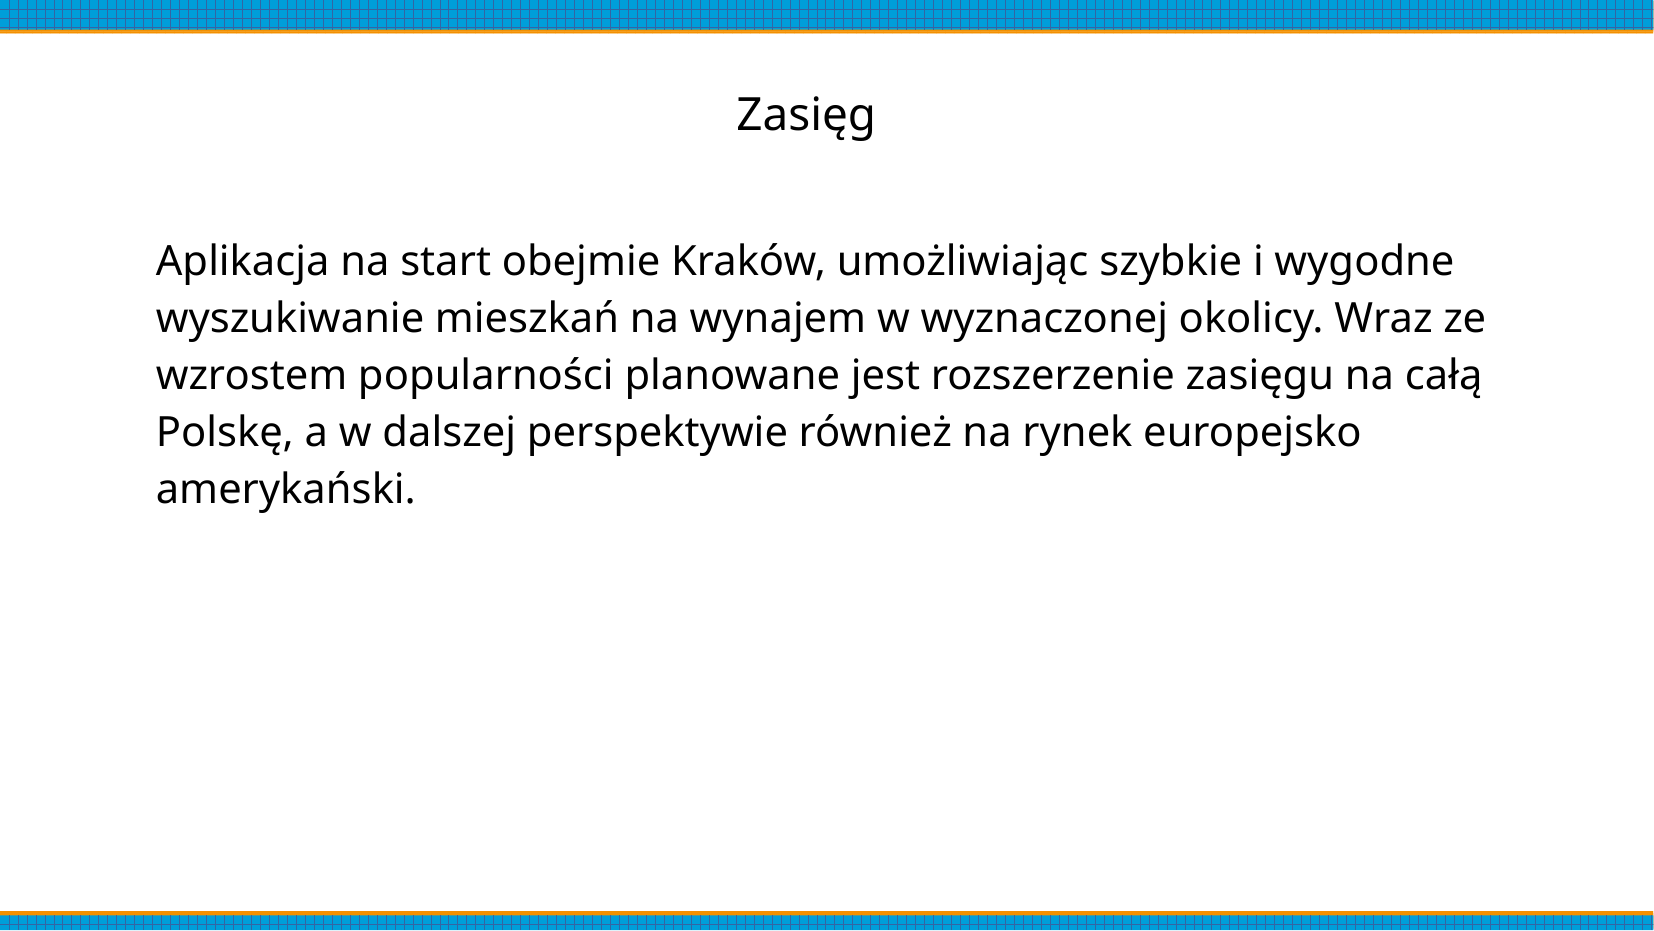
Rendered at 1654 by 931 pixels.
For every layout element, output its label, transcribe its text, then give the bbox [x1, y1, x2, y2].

text_box Zasięg [487, 37, 1126, 188]
text_box Aplikacja na start obejmie Kraków, umożliwiając szybkie i wygodne wyszukiwanie mieszkań na wynajem w wyznaczonej okolicy. Wraz ze wzrostem popularności planowane jest rozszerzenie zasięgu na całą Polskę, a w dalszej perspektywie również na rynek europejsko amerykański. [150, 225, 1538, 788]
